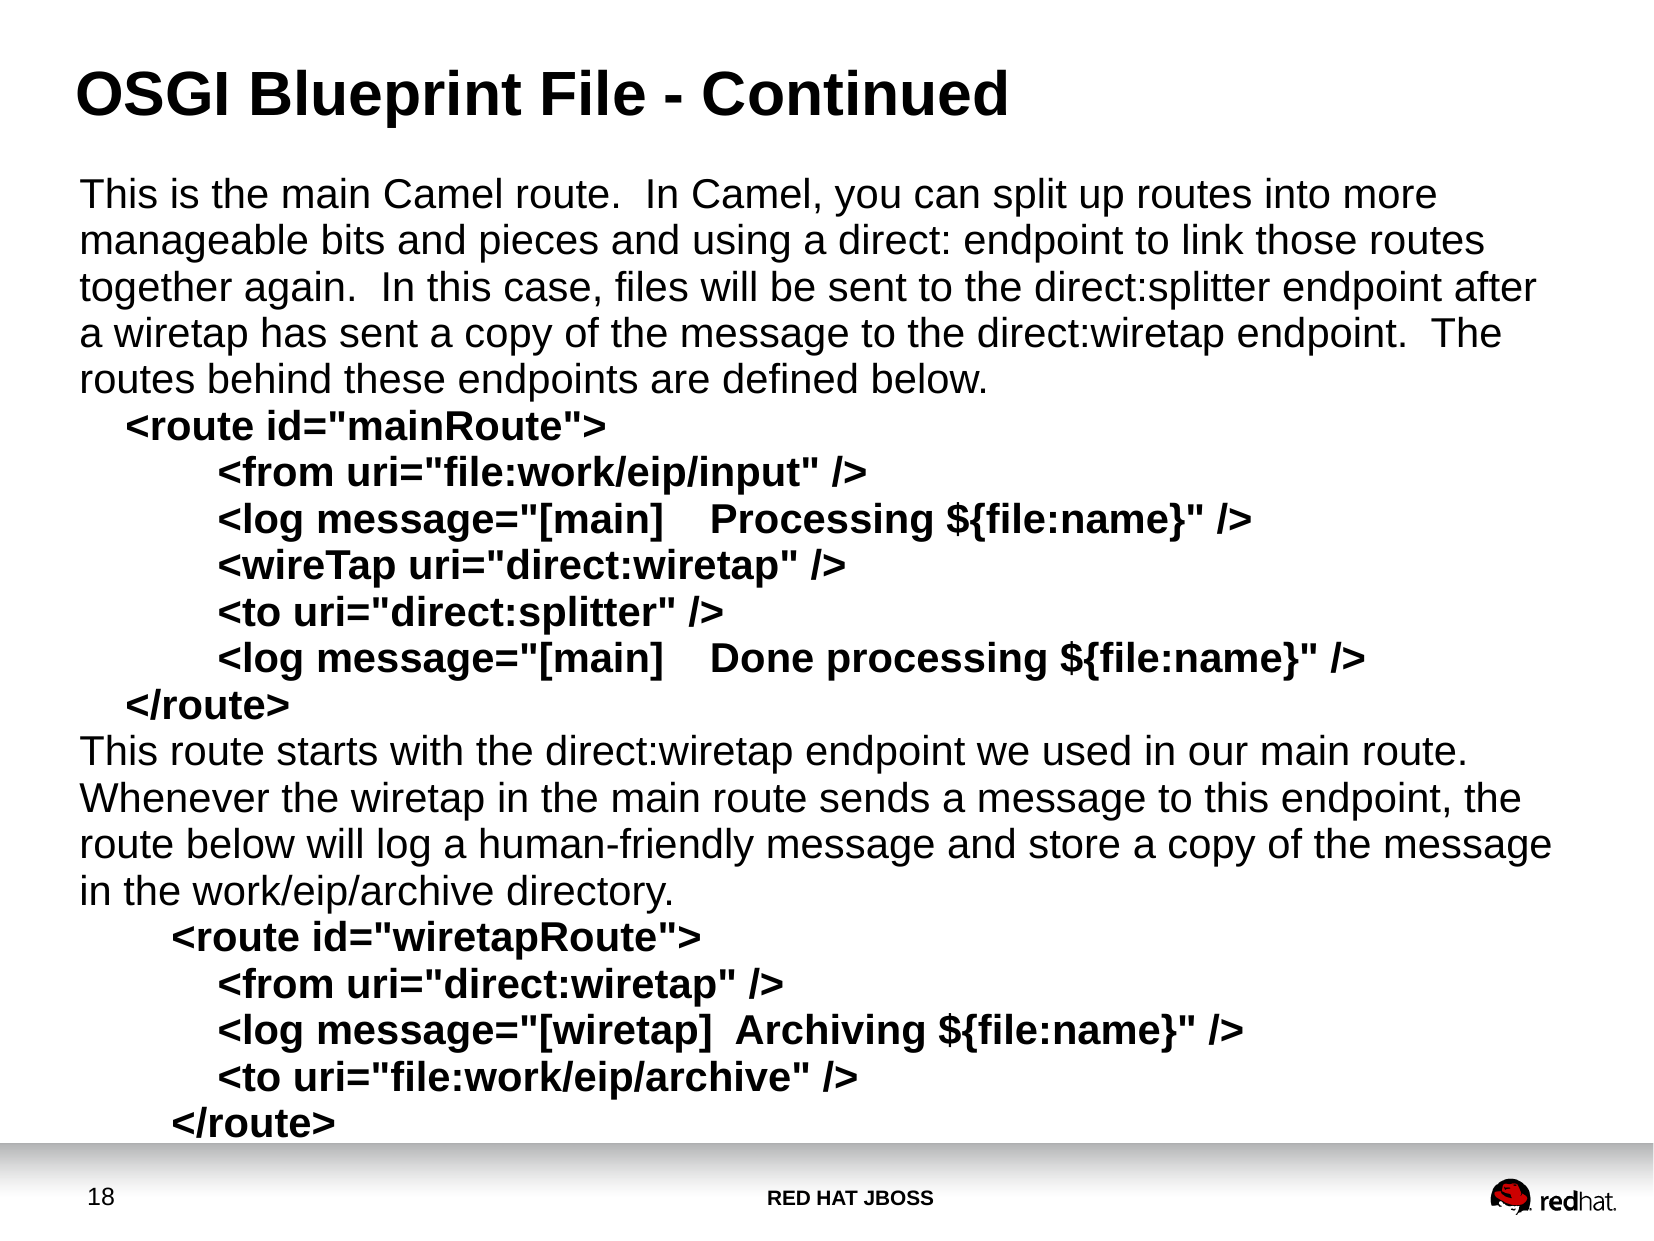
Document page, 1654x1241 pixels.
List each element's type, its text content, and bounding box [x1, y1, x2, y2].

title OSGI Blueprint File - Continued [75, 0, 1564, 188]
list This is the main Camel route. In Camel, you can split up routes into more manageable bits and pieces and using a direct: endpoint to link those routes together again. In this case, files will be sent to the direct:splitter endpoint after a wiretap has sent a copy of the message to the direct:wiretap endpoint. The routes behind these endpoints are defined below. <route id="mainRoute"> <from uri="file:work/eip/input" /> <log message="[main] Processing ${file:name}" /> <wireTap uri="direct:wiretap" /> <to uri="direct:splitter" /> <log message="[main] Done processing ${file:name}" /> </route> This route starts with the direct:wiretap endpoint we used in our main route. Whenever the wiretap in the main route sends a message to this endpoint, the route below will log a human-friendly message and store a copy of the message in the work/eip/archive directory. <route id="wiretapRoute"> <from uri="direct:wiretap" /> <log message="[wiretap] Archiving ${file:name}" /> <to uri="file:work/eip/archive" /> </route> [79, 170, 1568, 1147]
picture [0, 1143, 1654, 1241]
